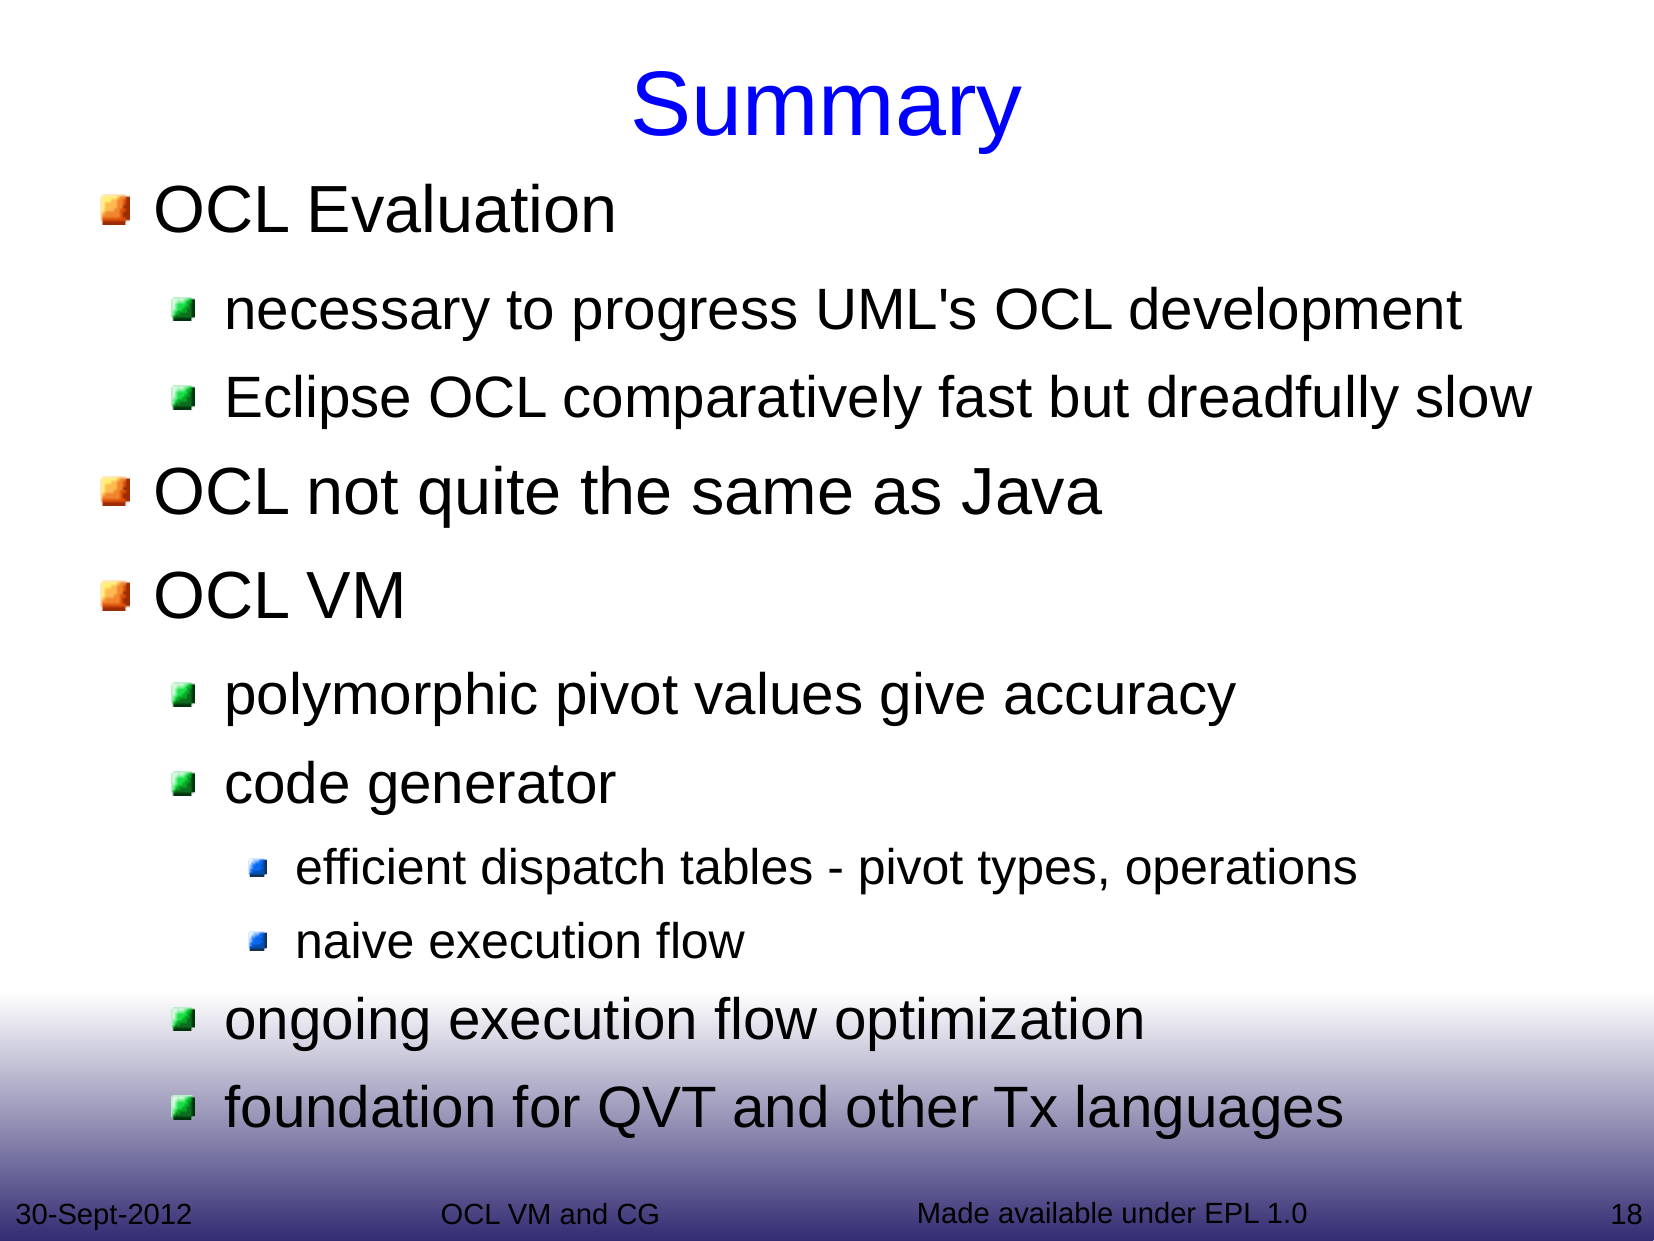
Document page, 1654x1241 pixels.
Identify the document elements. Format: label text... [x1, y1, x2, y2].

title Summary [82, 49, 1571, 158]
list OCL Evaluation necessary to progress UML's OCL development Eclipse OCL comparatively fast but dreadfully slow OCL not quite the same as Java OCL VM polymorphic pivot values give accuracy code generator efficient dispatch tables - pivot types, operations naive execution flow ongoing execution flow optimization foundation for QVT and other Tx languages [82, 172, 1571, 1139]
